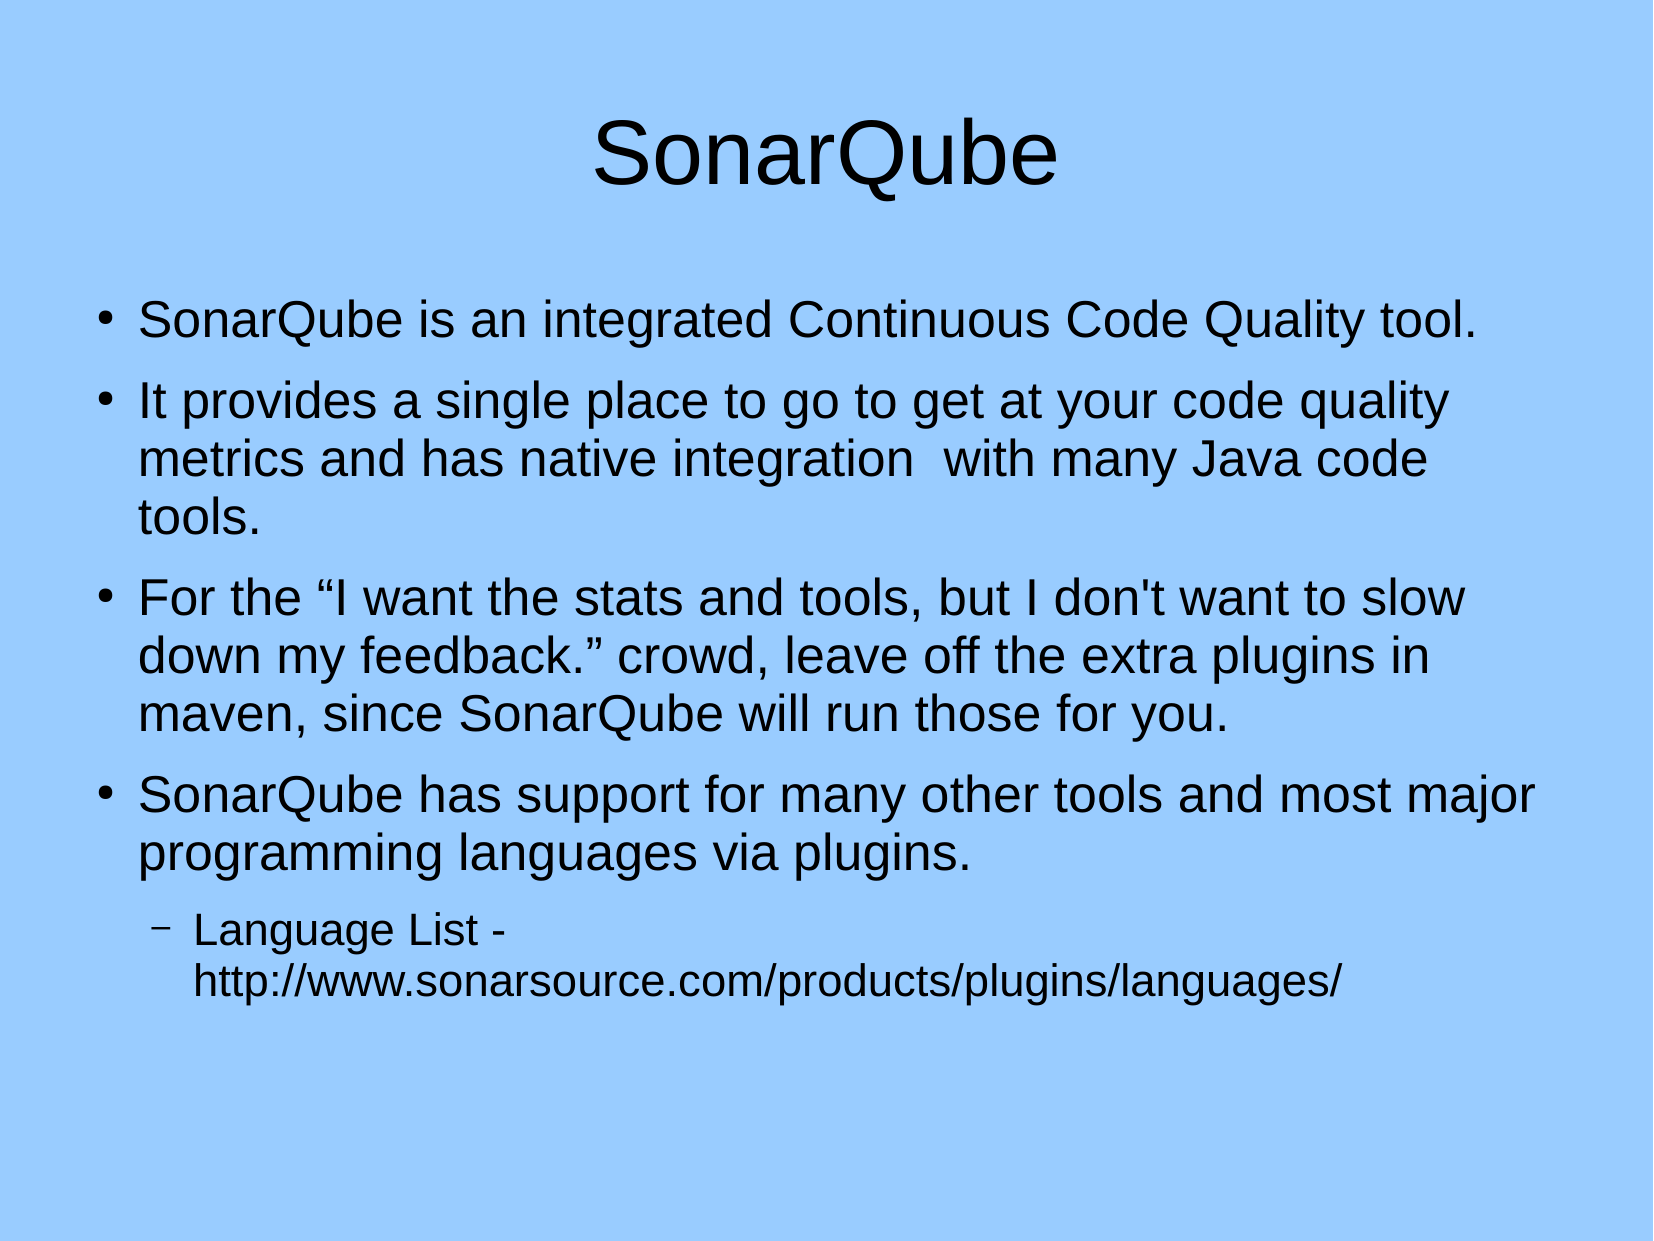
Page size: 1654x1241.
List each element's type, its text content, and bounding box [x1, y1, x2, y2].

list SonarQube is an integrated Continuous Code Quality tool. It provides a single place to go to get at your code quality metrics and has native integration with many Java code tools. For the “I want the stats and tools, but I don't want to slow down my feedback.” crowd, leave off the extra plugins in maven, since SonarQube will run those for you. SonarQube has support for many other tools and most major programming languages via plugins. Language List - http://www.sonarsource.com/products/plugins/languages/ [82, 290, 1571, 1010]
title SonarQube [82, 49, 1571, 257]
